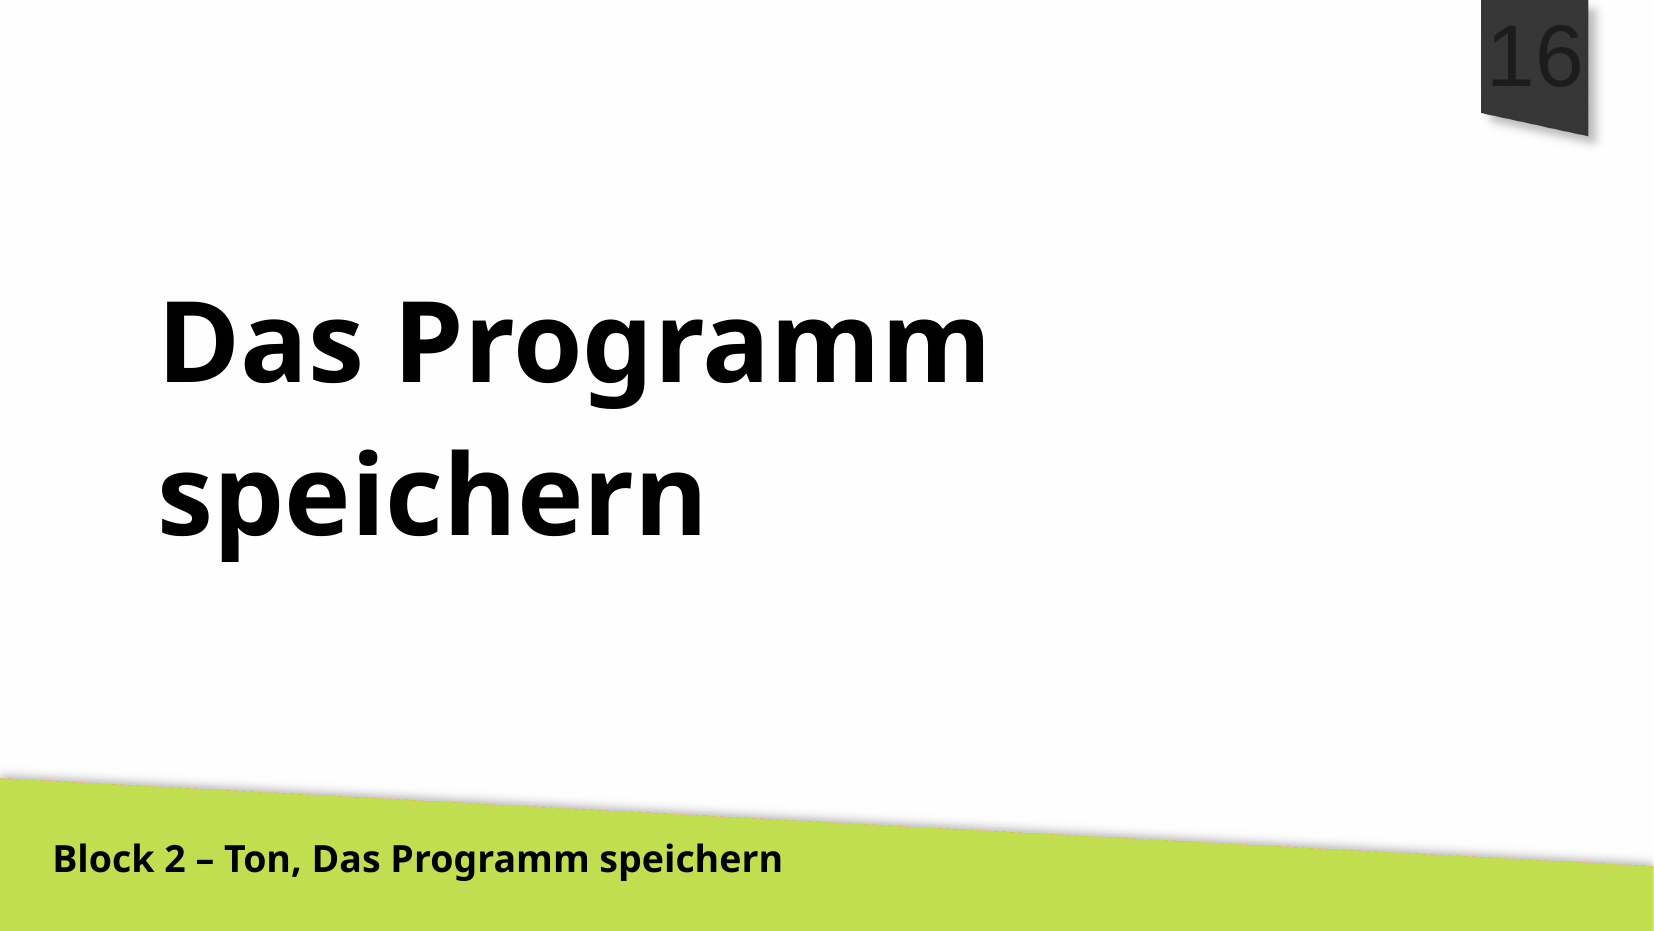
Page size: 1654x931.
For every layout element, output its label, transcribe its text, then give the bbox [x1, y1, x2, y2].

text_box Block 2 – Ton, Das Programm speichern [37, 825, 863, 901]
picture [0, 0, 1654, 931]
title Das Programm speichern [157, 337, 1538, 493]
text_box <Foliennummer> [923, 0, 1599, 141]
